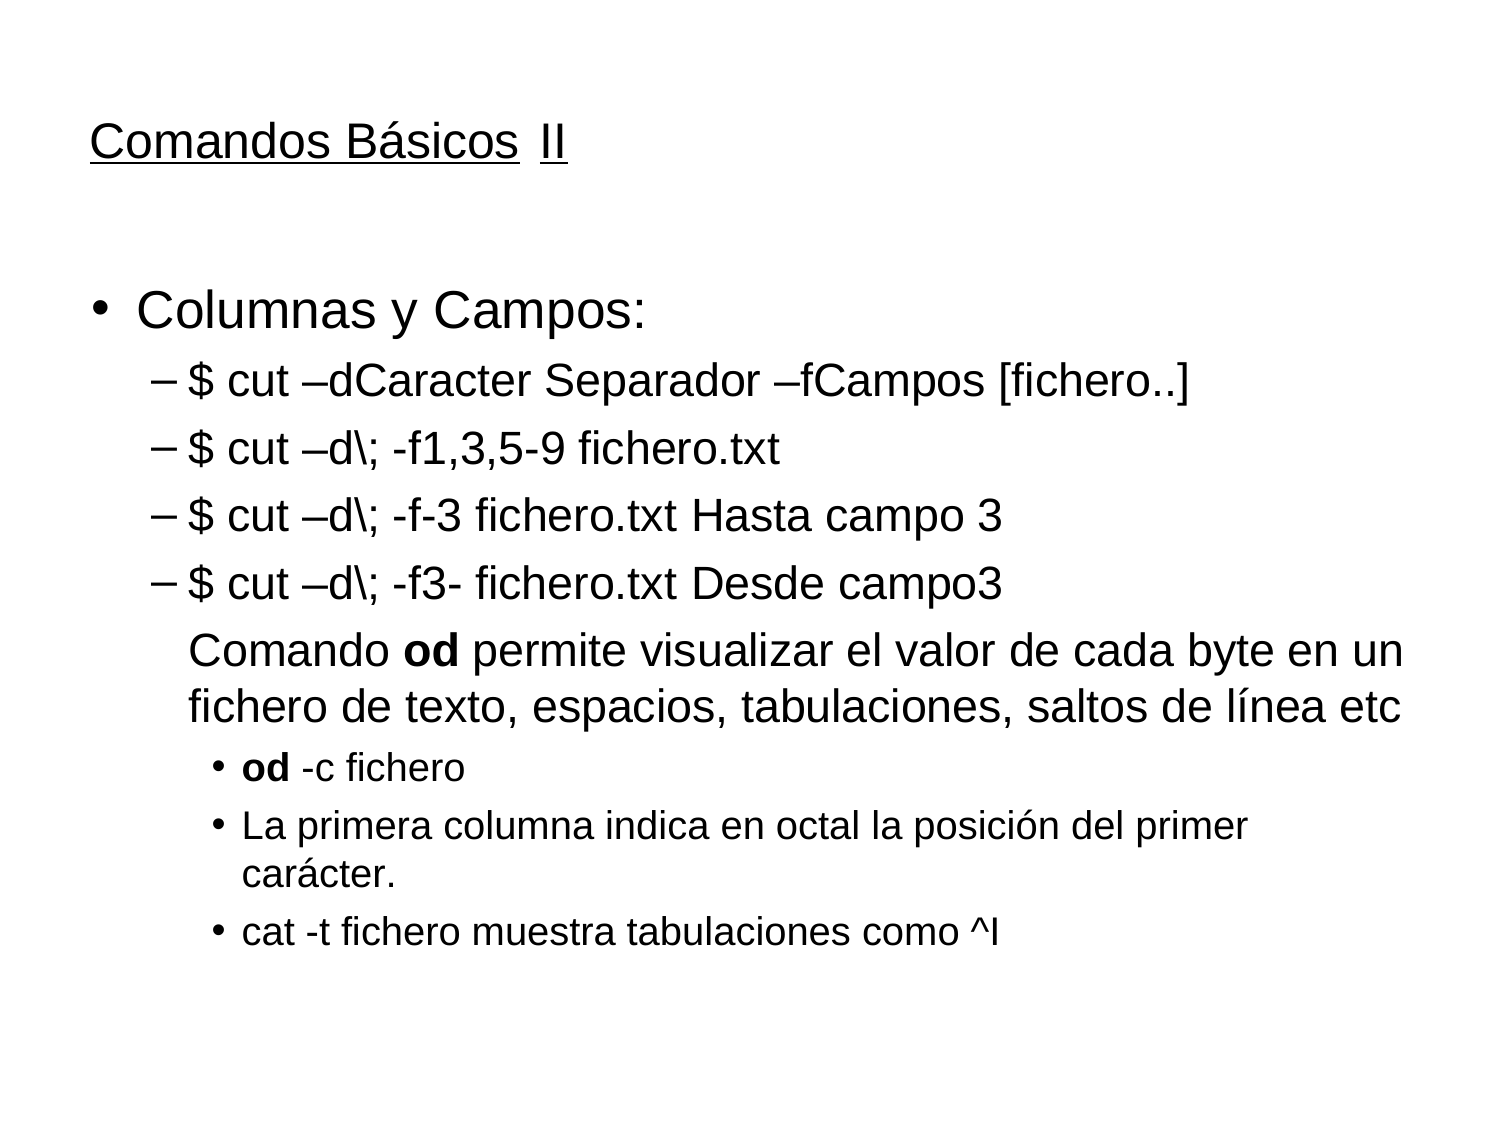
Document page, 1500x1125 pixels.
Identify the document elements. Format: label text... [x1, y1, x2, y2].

list Columnas y Campos: $ cut –dCaracter Separador –fCampos [fichero..] $ cut –d\; -f1,3,5-9 fichero.txt $ cut –d\; -f-3 fichero.txt Hasta campo 3 $ cut –d\; -f3- fichero.txt Desde campo3 Comando od permite visualizar el valor de cada byte en un fichero de texto, espacios, tabulaciones, saltos de línea etc od -c fichero La primera columna indica en octal la posición del primer carácter. cat -t fichero muestra tabulaciones como ^I [76, 267, 1427, 1010]
title Comandos Básicos II [75, 45, 1426, 233]
